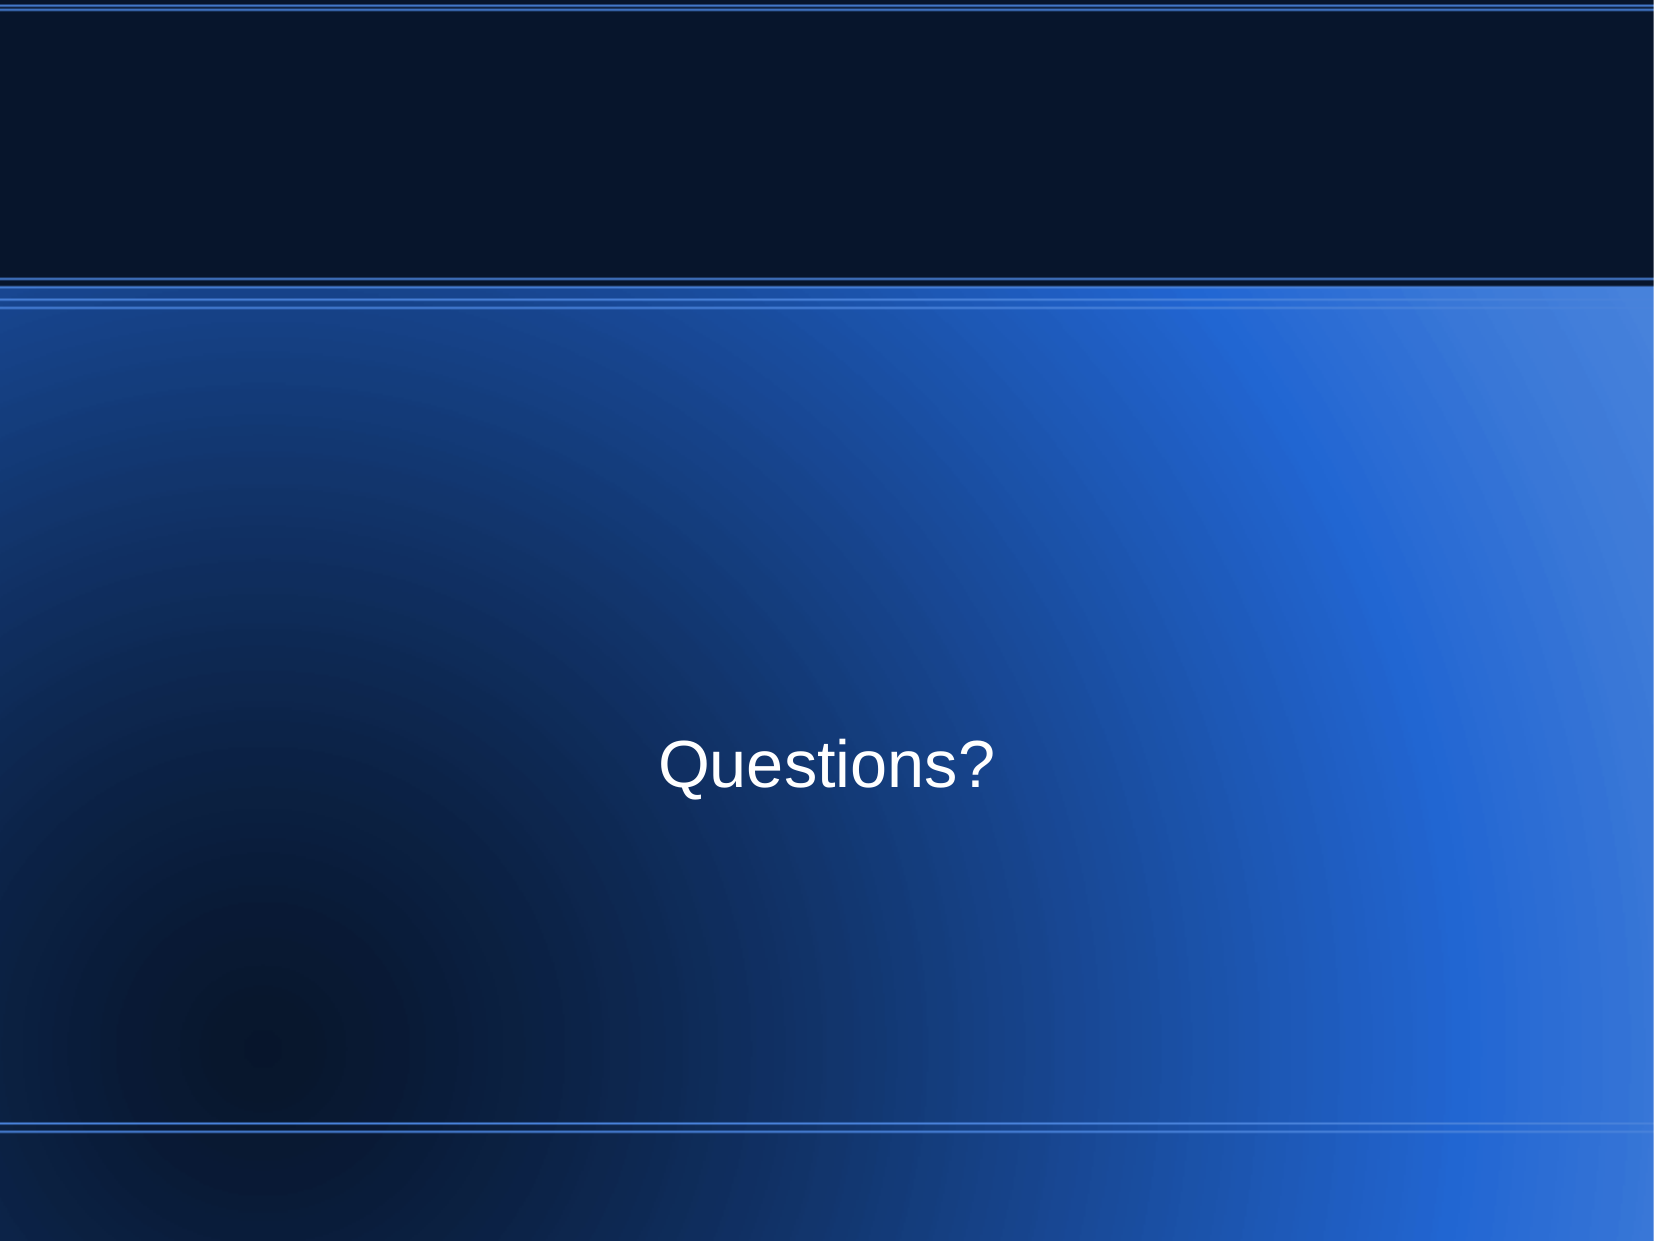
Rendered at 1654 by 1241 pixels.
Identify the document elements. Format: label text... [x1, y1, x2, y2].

picture [0, 0, 1654, 1241]
subtitle Questions? [82, 355, 1571, 1174]
